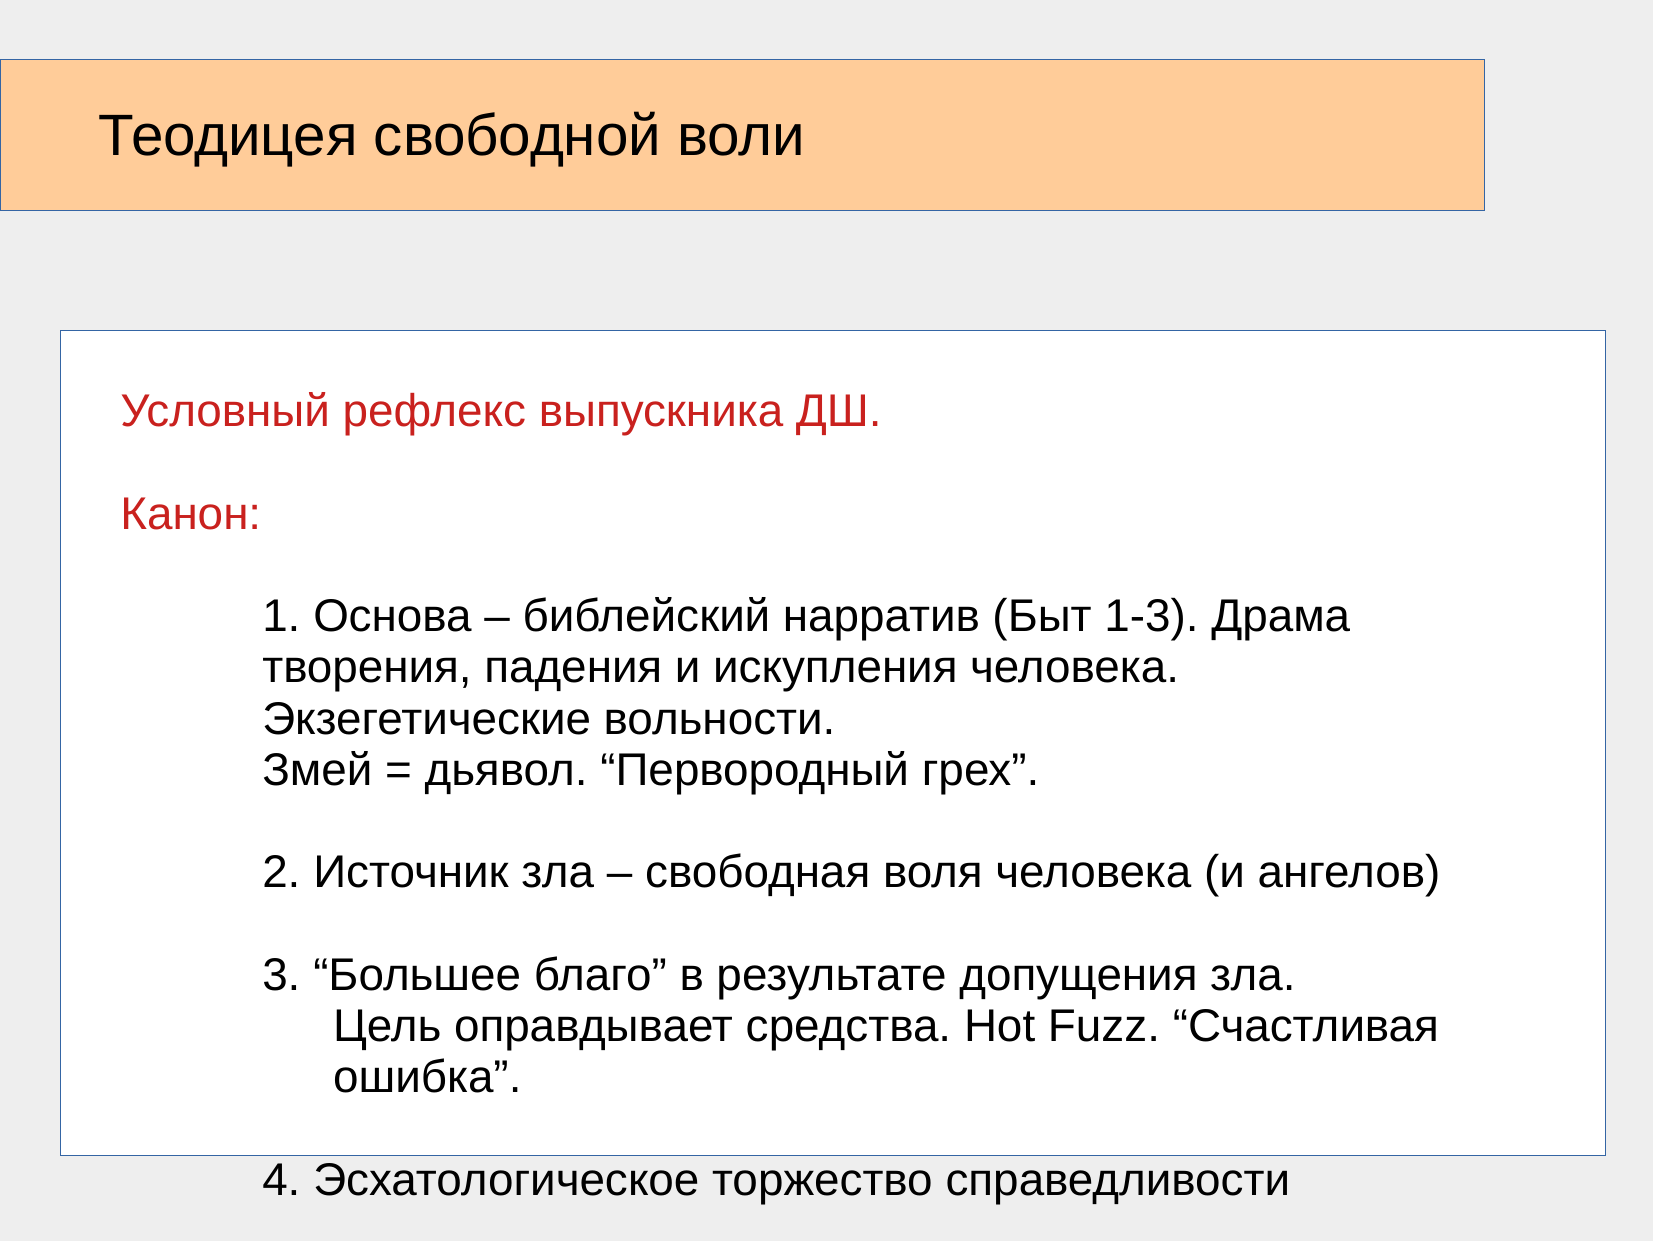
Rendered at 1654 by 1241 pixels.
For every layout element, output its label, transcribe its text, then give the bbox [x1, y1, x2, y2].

text_box [60, 330, 1606, 1156]
subtitle Условный рефлекс выпускника ДШ. Канон: 1. Основа – библейский нарратив (Быт 1-3). Драма творения, падения и искупления человека. Экзегетические вольности. Змей = дьявол. “Первородный грех”. 2. Источник зла – свободная воля человека (и ангелов) 3. “Большее благо” в результате допущения зла. Цель оправдывает средства. Hot Fuzz. “Счастливая ошибка”. 4. Эсхатологическое торжество справедливости [120, 385, 1501, 1241]
text_box Теодицея свободной воли [0, 59, 1485, 211]
